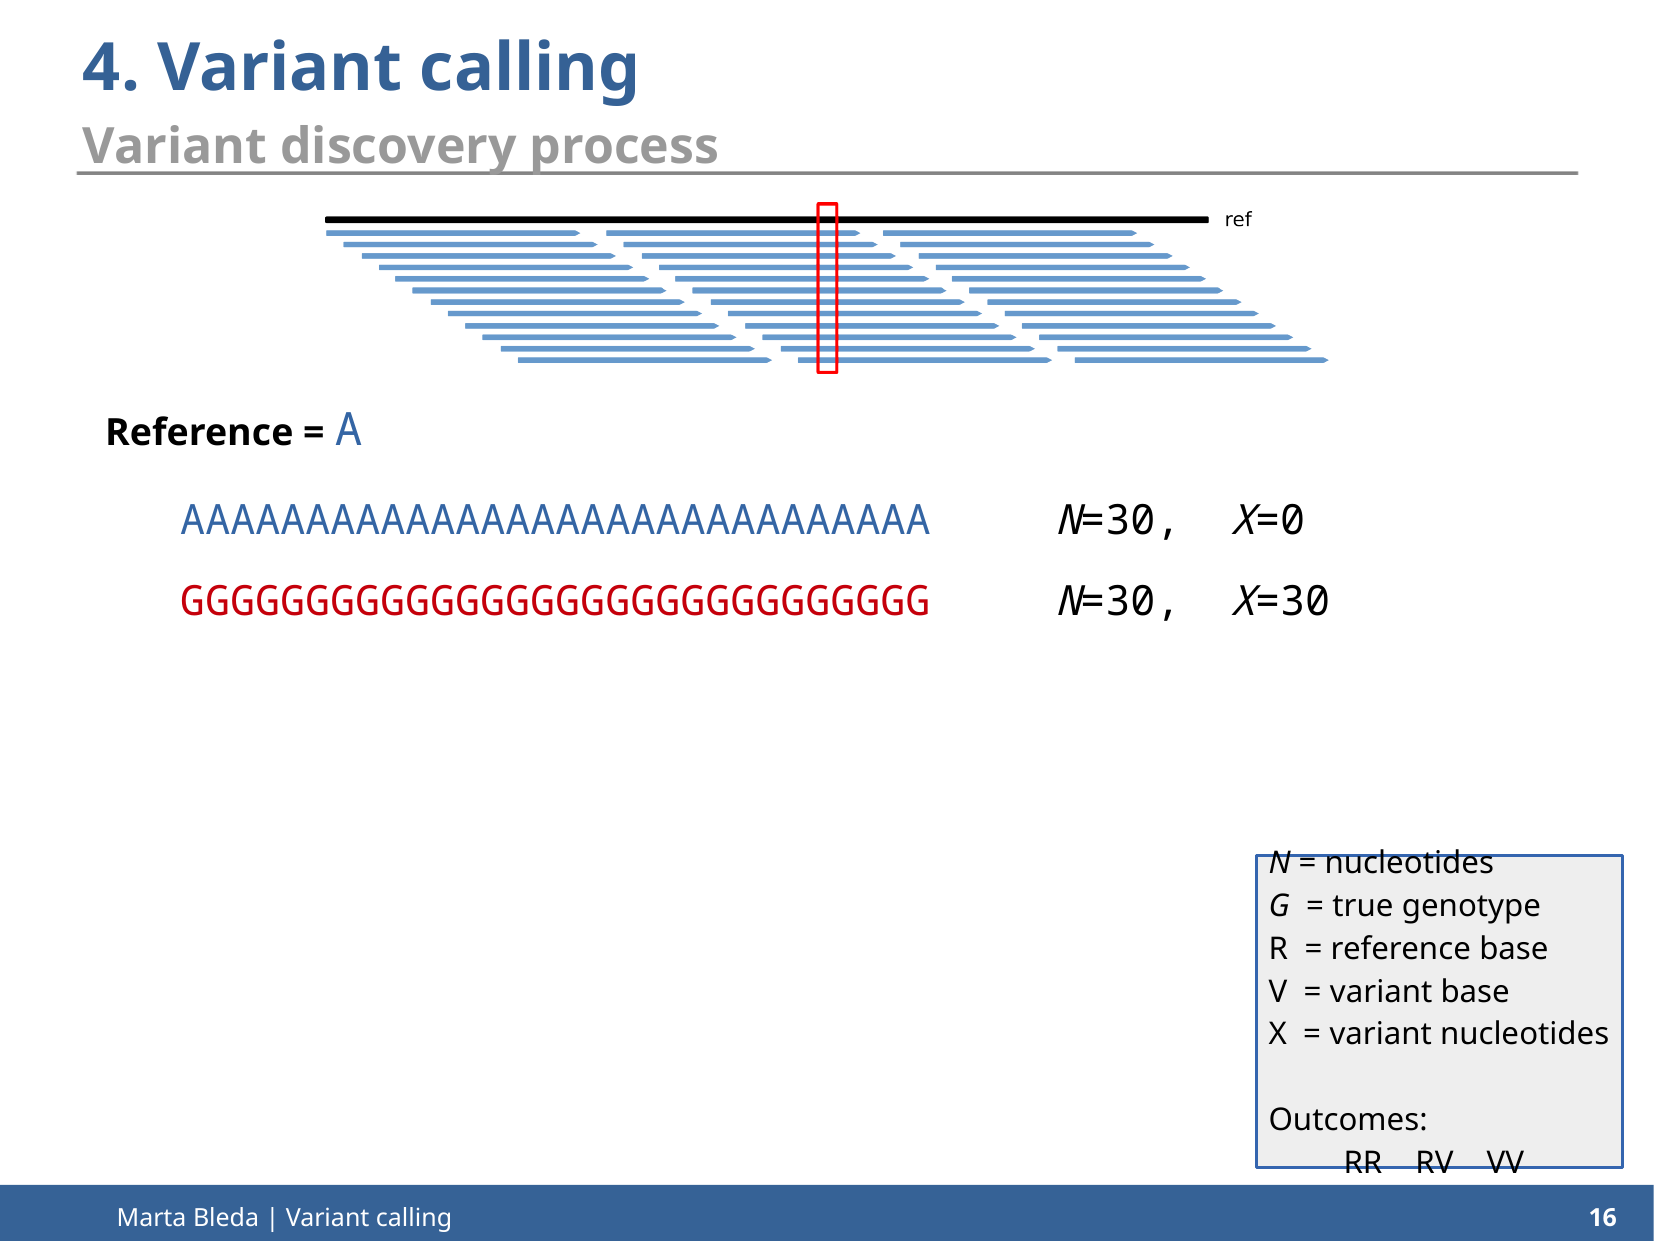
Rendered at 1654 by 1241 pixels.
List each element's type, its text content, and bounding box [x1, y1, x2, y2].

title 4. Variant calling Variant discovery process [82, 31, 1571, 166]
text_box N = nucleotides G = true genotype R = reference base V = variant base X = variant nucleotides Outcomes: RR RV VV [1256, 855, 1623, 1168]
list Reference = A AAAAAAAAAAAAAAAAAAAAAAAAAAAAAA N=30, X=0 GGGGGGGGGGGGGGGGGGGGGGGGGGGGGG N=30, X=30 [105, 396, 1572, 1139]
picture [497, 170, 533, 175]
picture [540, 170, 1580, 175]
picture [74, 170, 490, 175]
picture [325, 202, 1329, 374]
